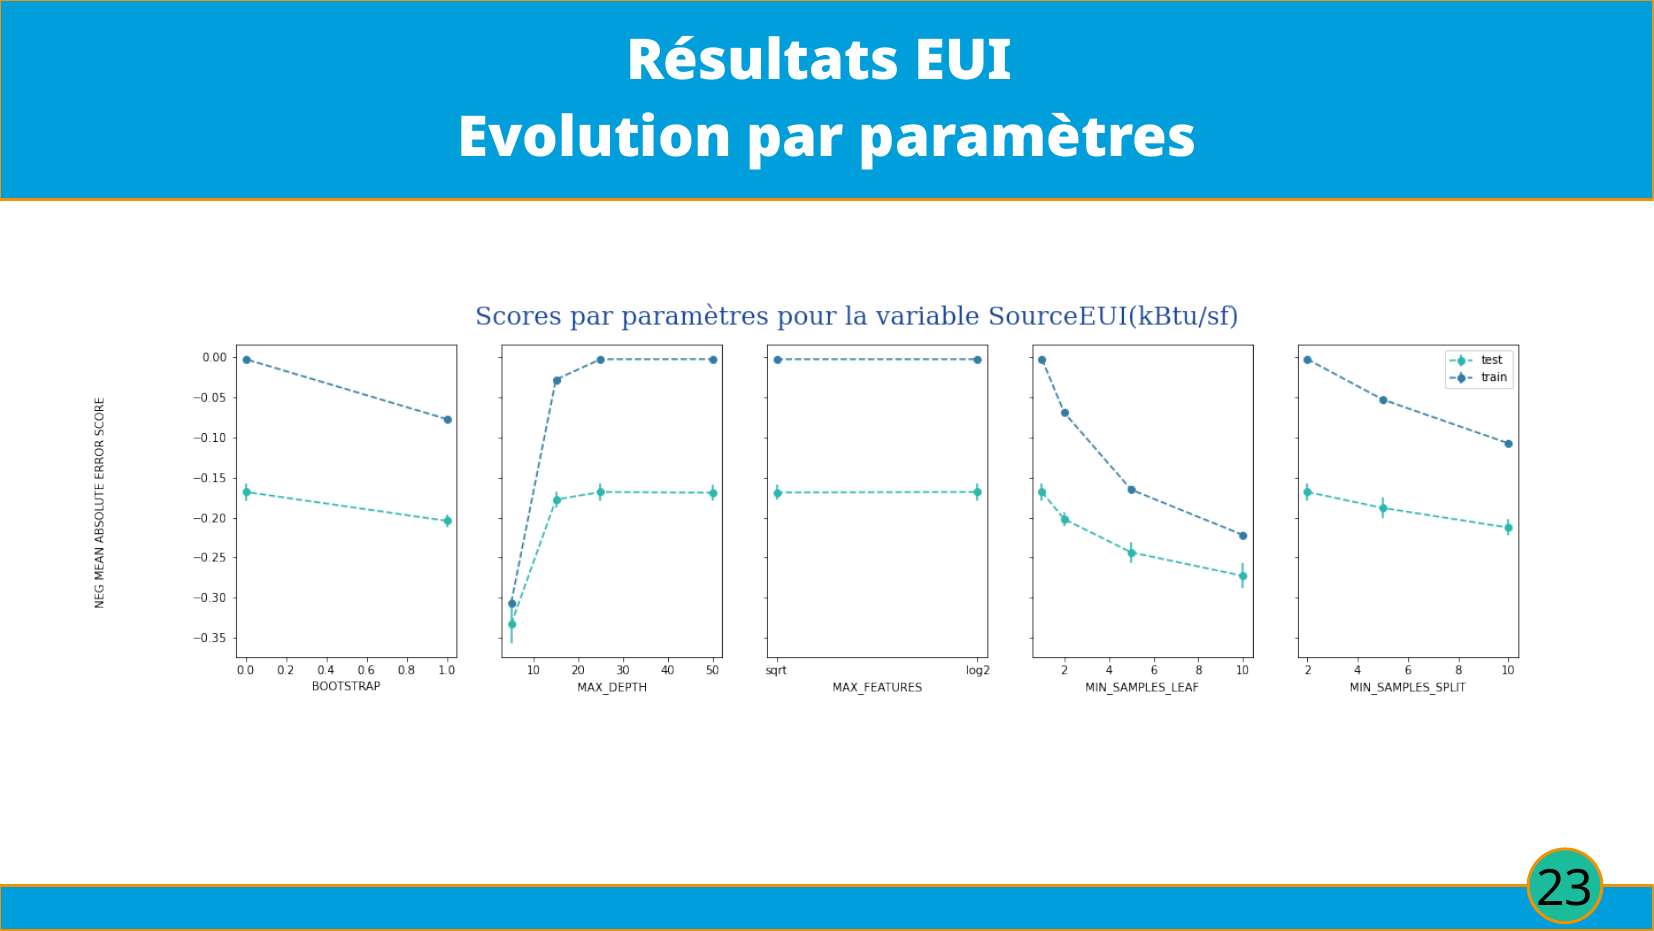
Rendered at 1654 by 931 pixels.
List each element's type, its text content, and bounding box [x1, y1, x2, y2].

picture [29, 295, 1654, 709]
title Résultats EUI Evolution par paramètres [59, 37, 1595, 155]
